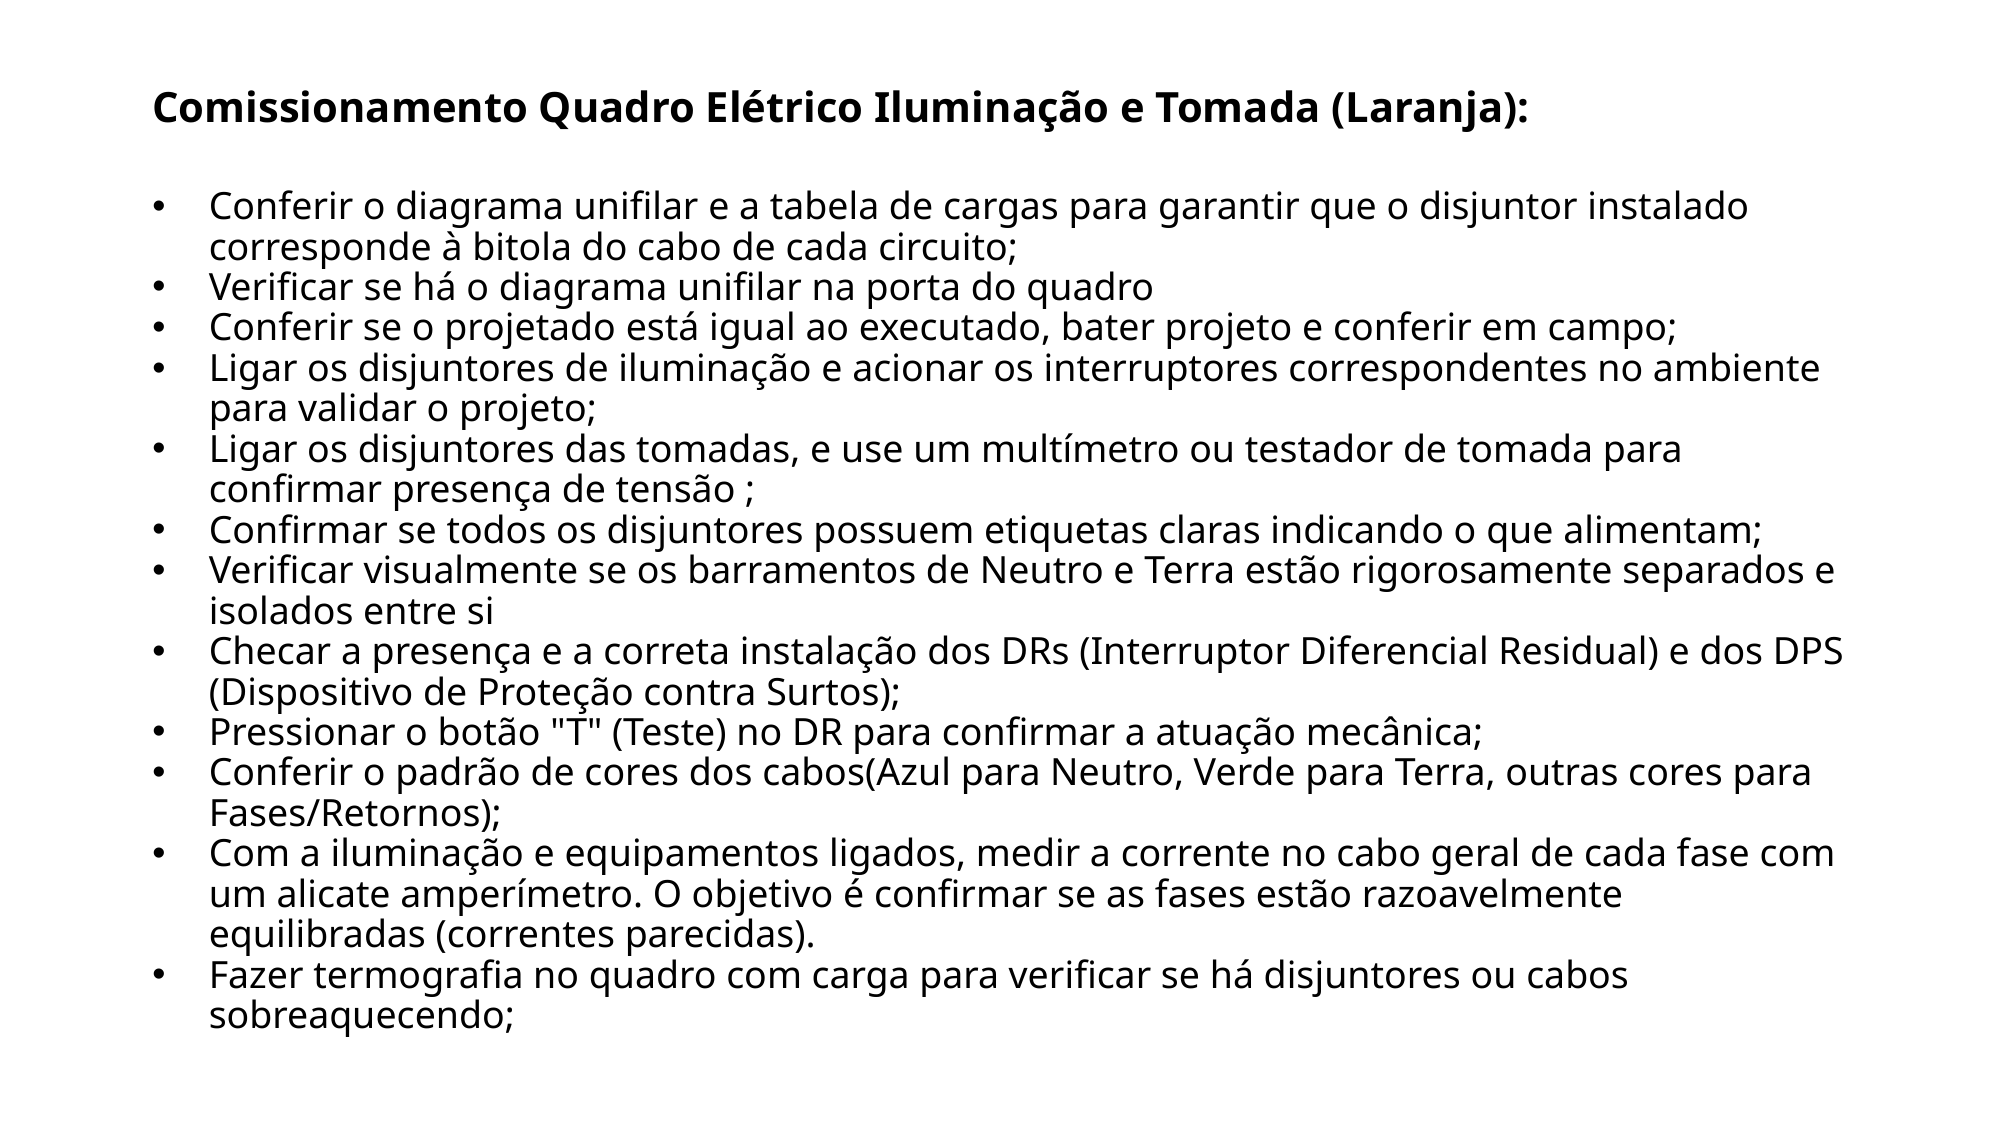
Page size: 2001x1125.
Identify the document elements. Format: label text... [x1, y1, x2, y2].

text_box Conferir o diagrama unifilar e a tabela de cargas para garantir que o disjuntor instalado corresponde à bitola do cabo de cada circuito; Verificar se há o diagrama unifilar na porta do quadro Conferir se o projetado está igual ao executado, bater projeto e conferir em campo; Ligar os disjuntores de iluminação e acionar os interruptores correspondentes no ambiente para validar o projeto; Ligar os disjuntores das tomadas, e use um multímetro ou testador de tomada para confirmar presença de tensão ; Confirmar se todos os disjuntores possuem etiquetas claras indicando o que alimentam; Verificar visualmente se os barramentos de Neutro e Terra estão rigorosamente separados e isolados entre si Checar a presença e a correta instalação dos DRs (Interruptor Diferencial Residual) e dos DPS (Dispositivo de Proteção contra Surtos); Pressionar o botão "T" (Teste) no DR para confirmar a atuação mecânica; Conferir o padrão de cores dos cabos(Azul para Neutro, Verde para Terra, outras cores para Fases/Retornos); Com a iluminação e equipamentos ligados, medir a corrente no cabo geral de cada fase com um alicate amperímetro. O objetivo é confirmar se as fases estão razoavelmente equilibradas (correntes parecidas). Fazer termografia no quadro com carga para verificar se há disjuntores ou cabos sobreaquecendo; [137, 158, 1863, 1065]
title Comissionamento Quadro Elétrico Iluminação e Tomada (Laranja): [137, 60, 1863, 158]
